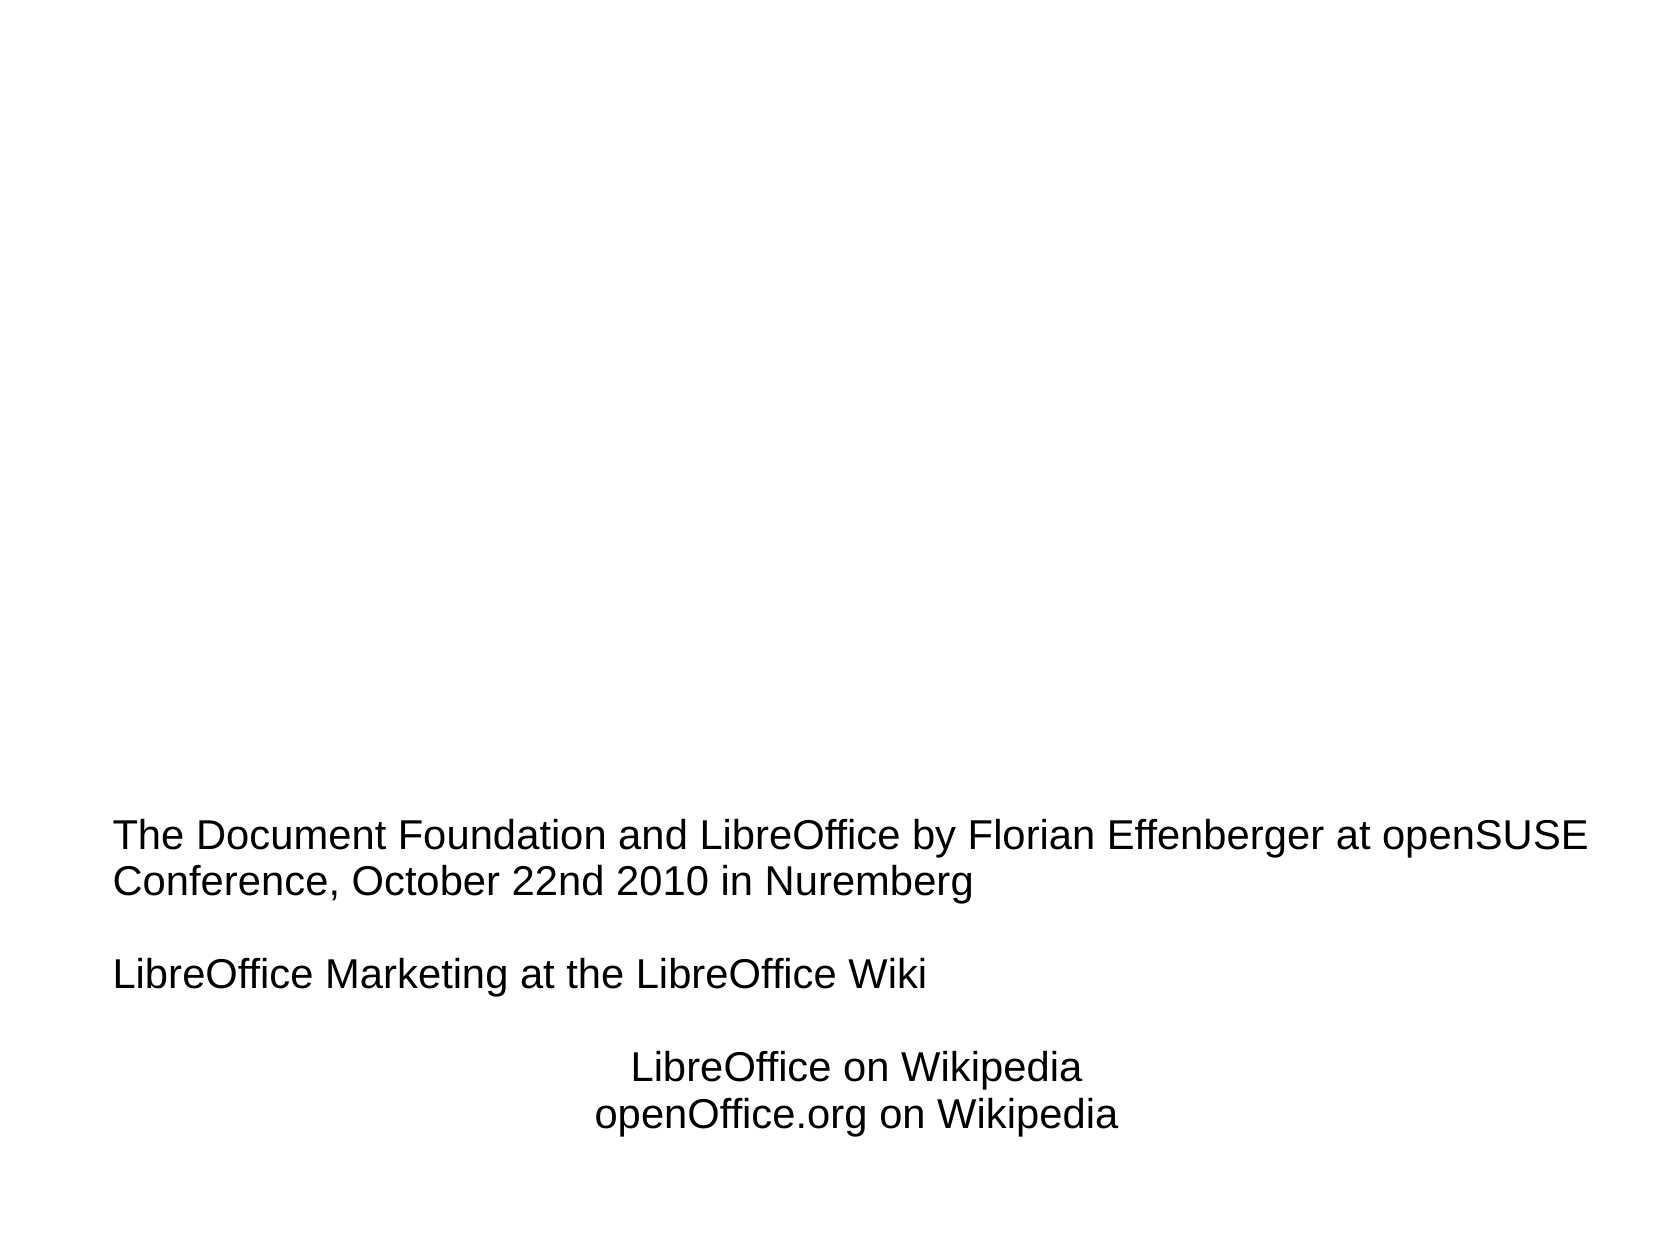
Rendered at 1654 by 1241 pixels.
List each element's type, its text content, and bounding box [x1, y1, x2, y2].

subtitle The Document Foundation and LibreOffice by Florian Effenberger at openSUSE Conference, October 22nd 2010 in Nuremberg LibreOffice Marketing at the LibreOffice Wiki LibreOffice on Wikipedia openOffice.org on Wikipedia [112, 708, 1601, 1241]
